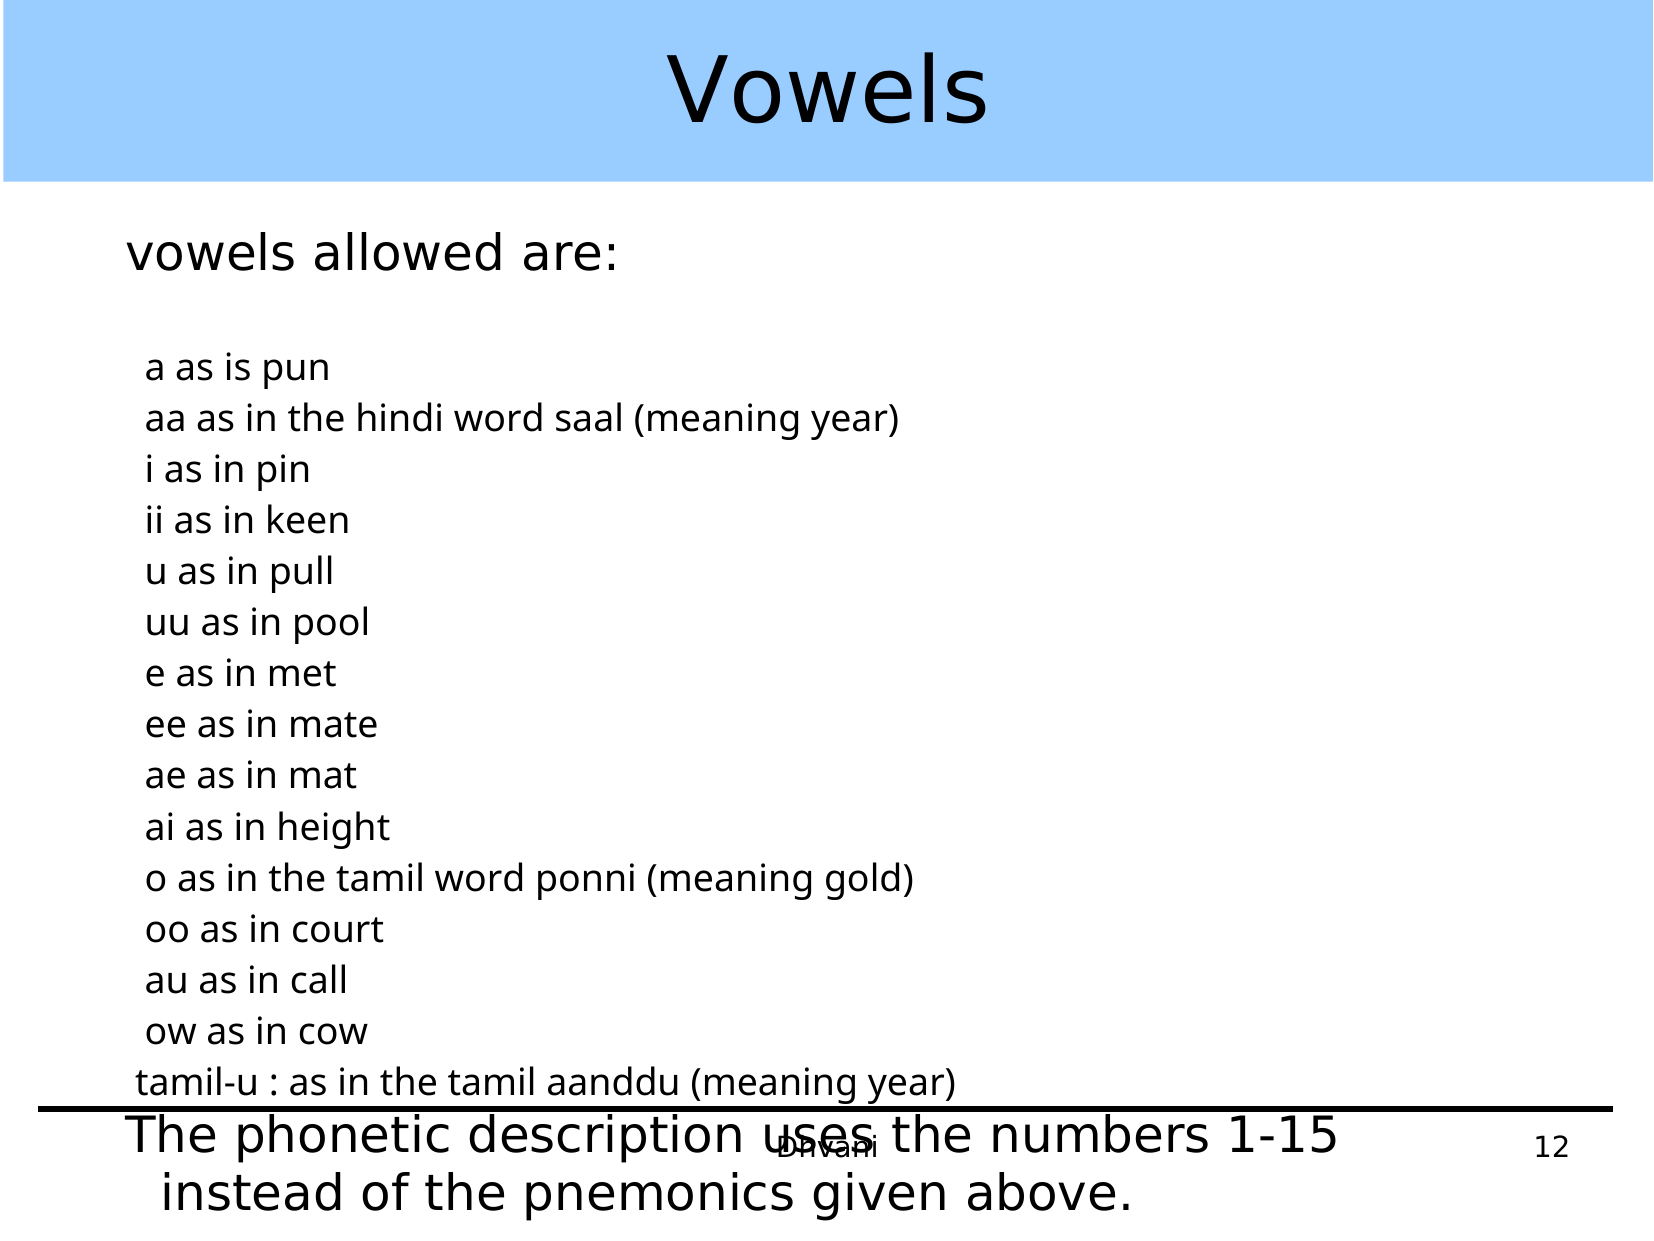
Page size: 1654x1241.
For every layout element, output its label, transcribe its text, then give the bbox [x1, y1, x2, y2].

text_box vowels allowed are: a as is pun aa as in the hindi word saal (meaning year) i as in pin ii as in keen u as in pull uu as in pool e as in met ee as in mate ae as in mat ai as in height o as in the tamil word ponni (meaning gold) oo as in court au as in call ow as in cow tamil-u : as in the tamil aanddu (meaning year) The phonetic description uses the numbers 1-15 instead of the pnemonics given above. [75, 216, 1538, 1051]
title Vowels [3, 0, 1653, 182]
